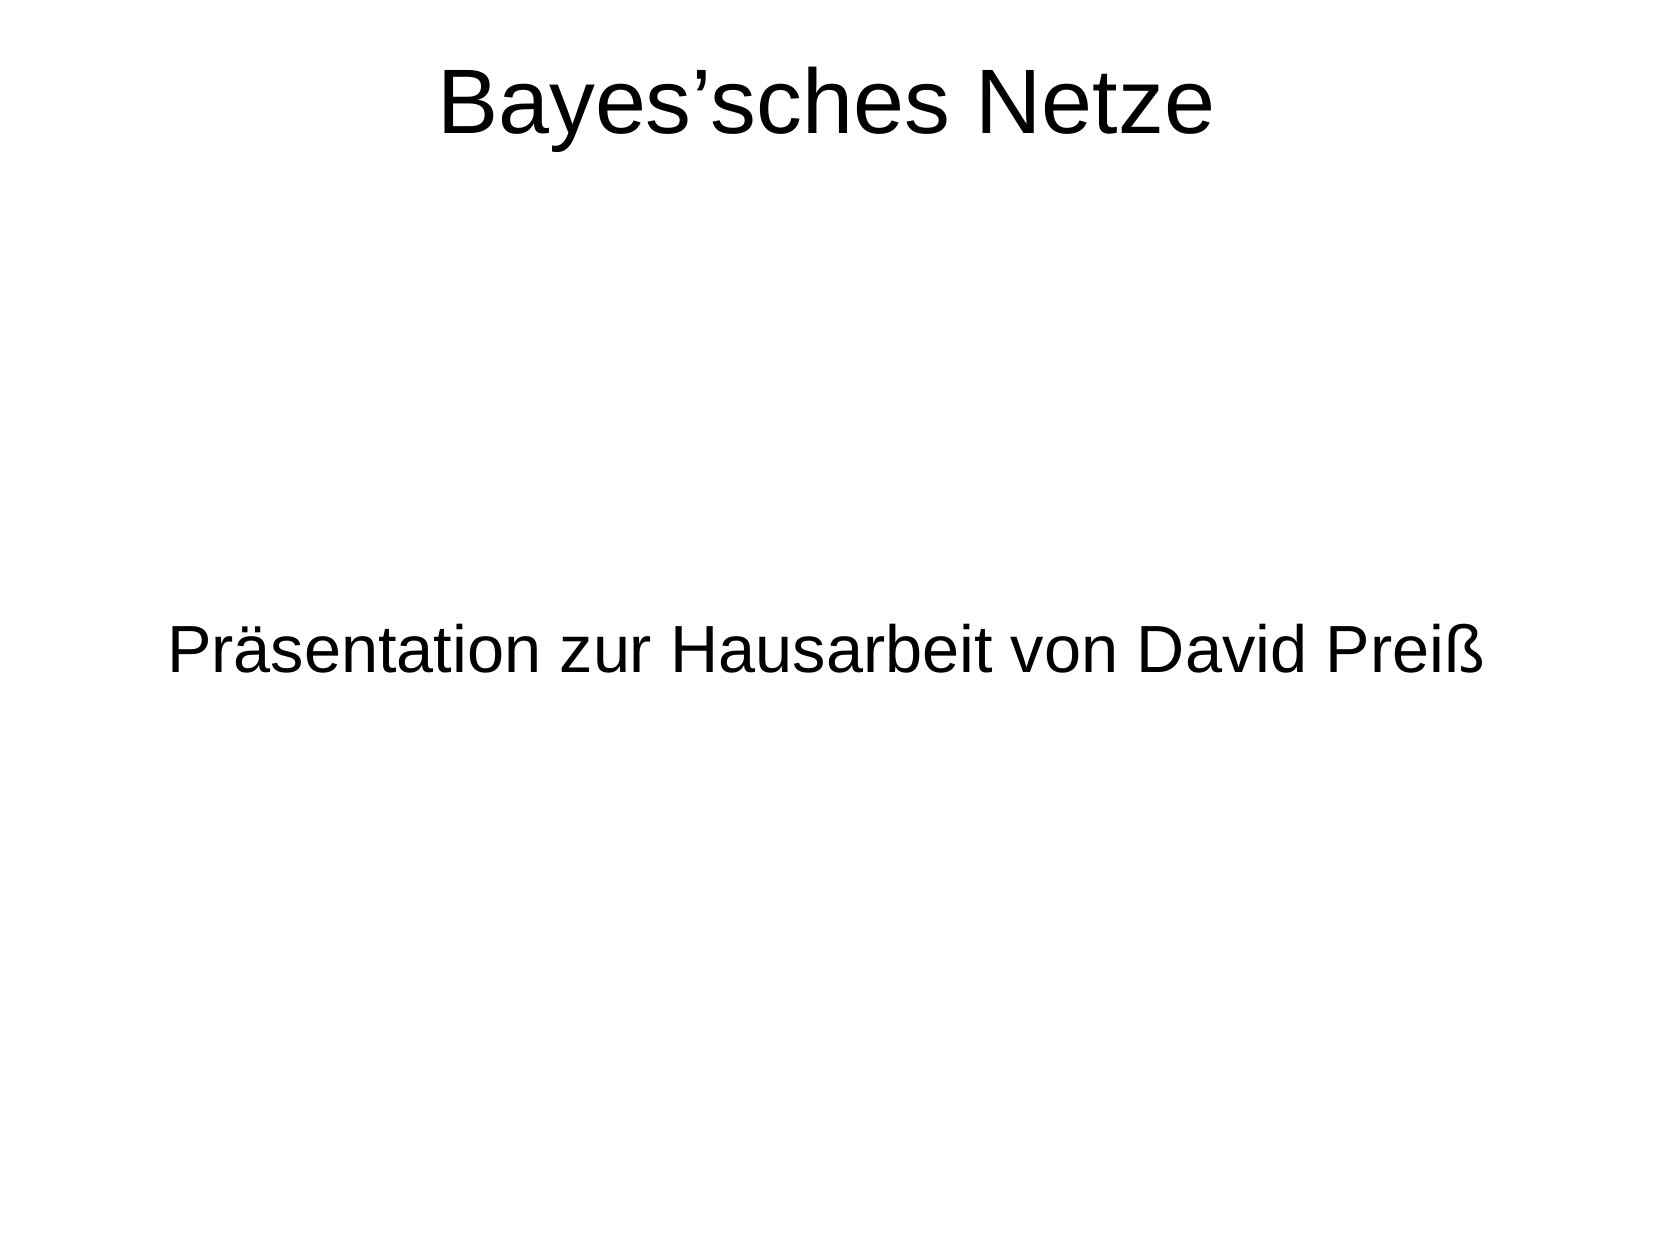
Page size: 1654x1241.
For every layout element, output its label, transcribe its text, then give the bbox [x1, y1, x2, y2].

subtitle Präsentation zur Hausarbeit von David Preiß [82, 290, 1571, 1010]
title Bayes’sches Netze [82, 49, 1571, 257]
